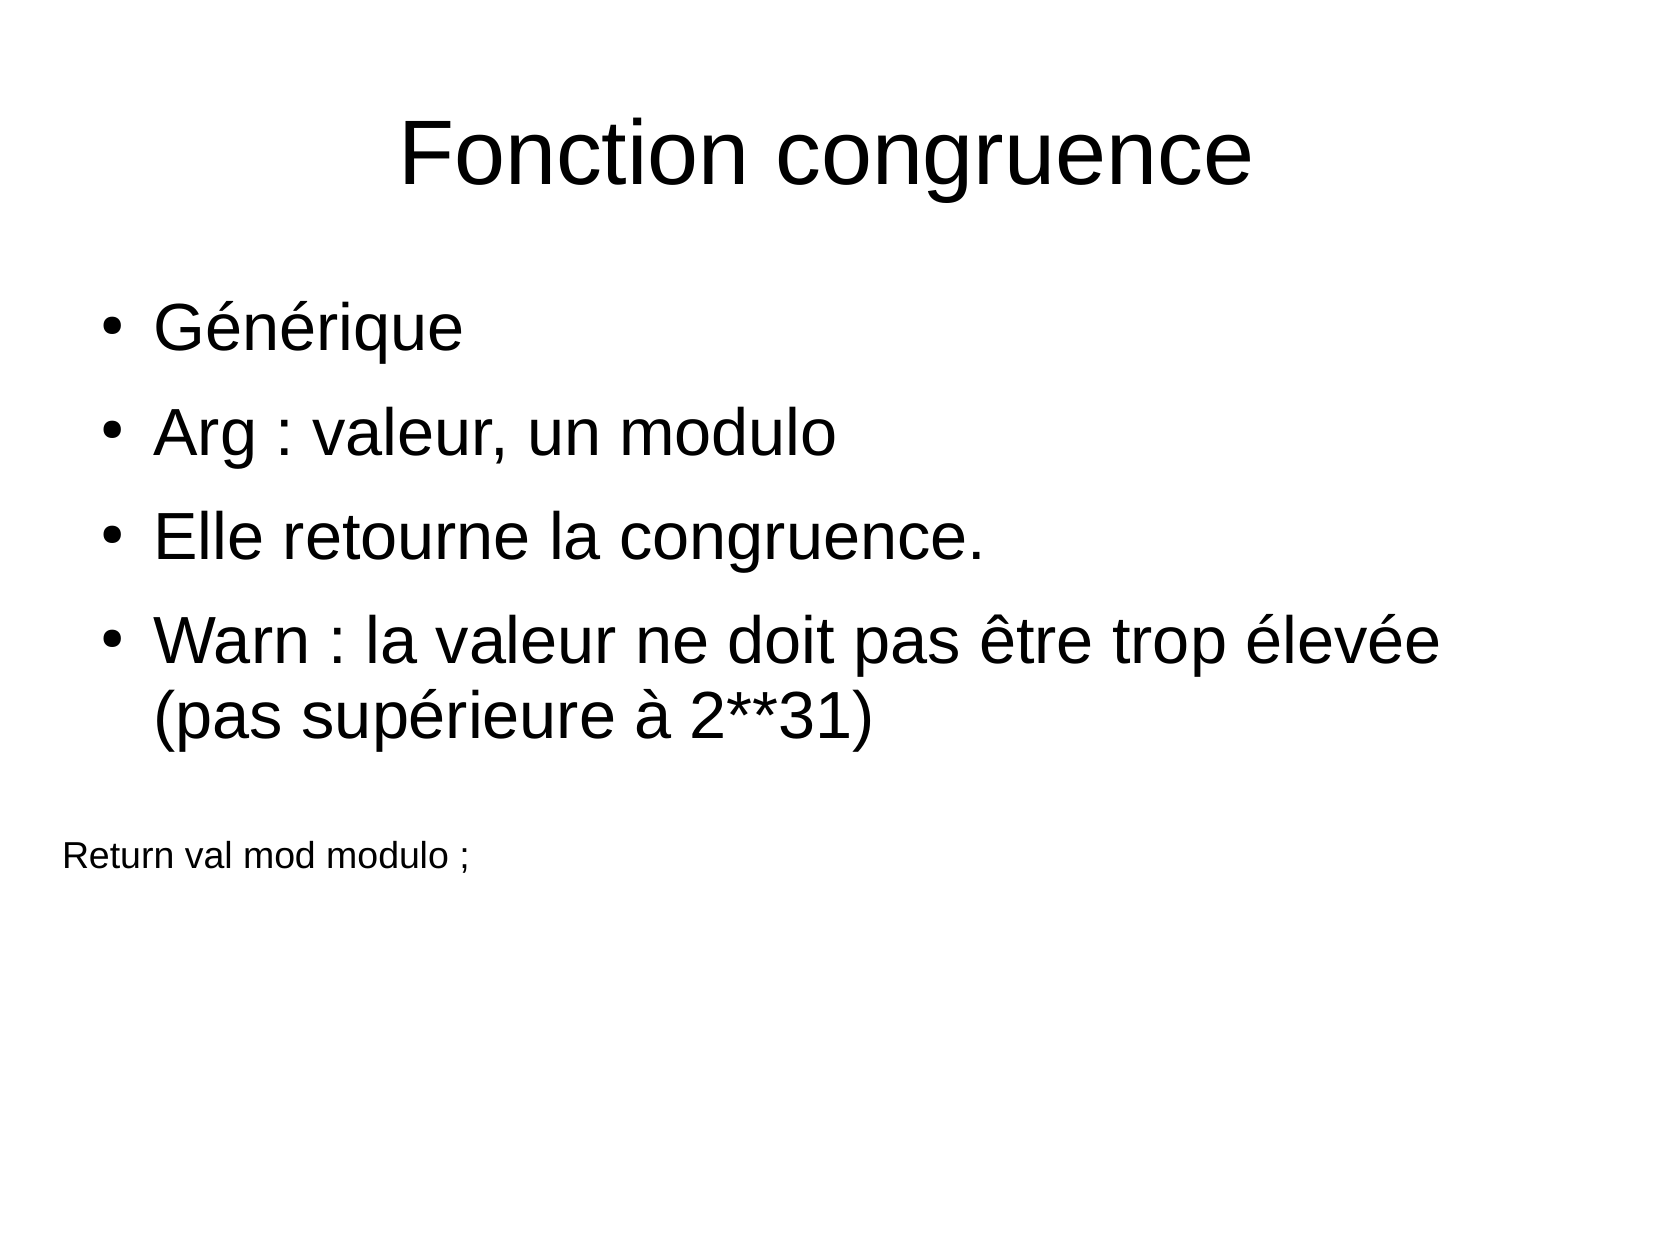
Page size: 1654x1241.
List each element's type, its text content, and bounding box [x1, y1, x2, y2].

title Fonction congruence [82, 49, 1571, 257]
text_box Return val mod modulo ; [47, 826, 1583, 884]
list Générique Arg : valeur, un modulo Elle retourne la congruence. Warn : la valeur ne doit pas être trop élevée (pas supérieure à 2**31) [82, 290, 1571, 792]
